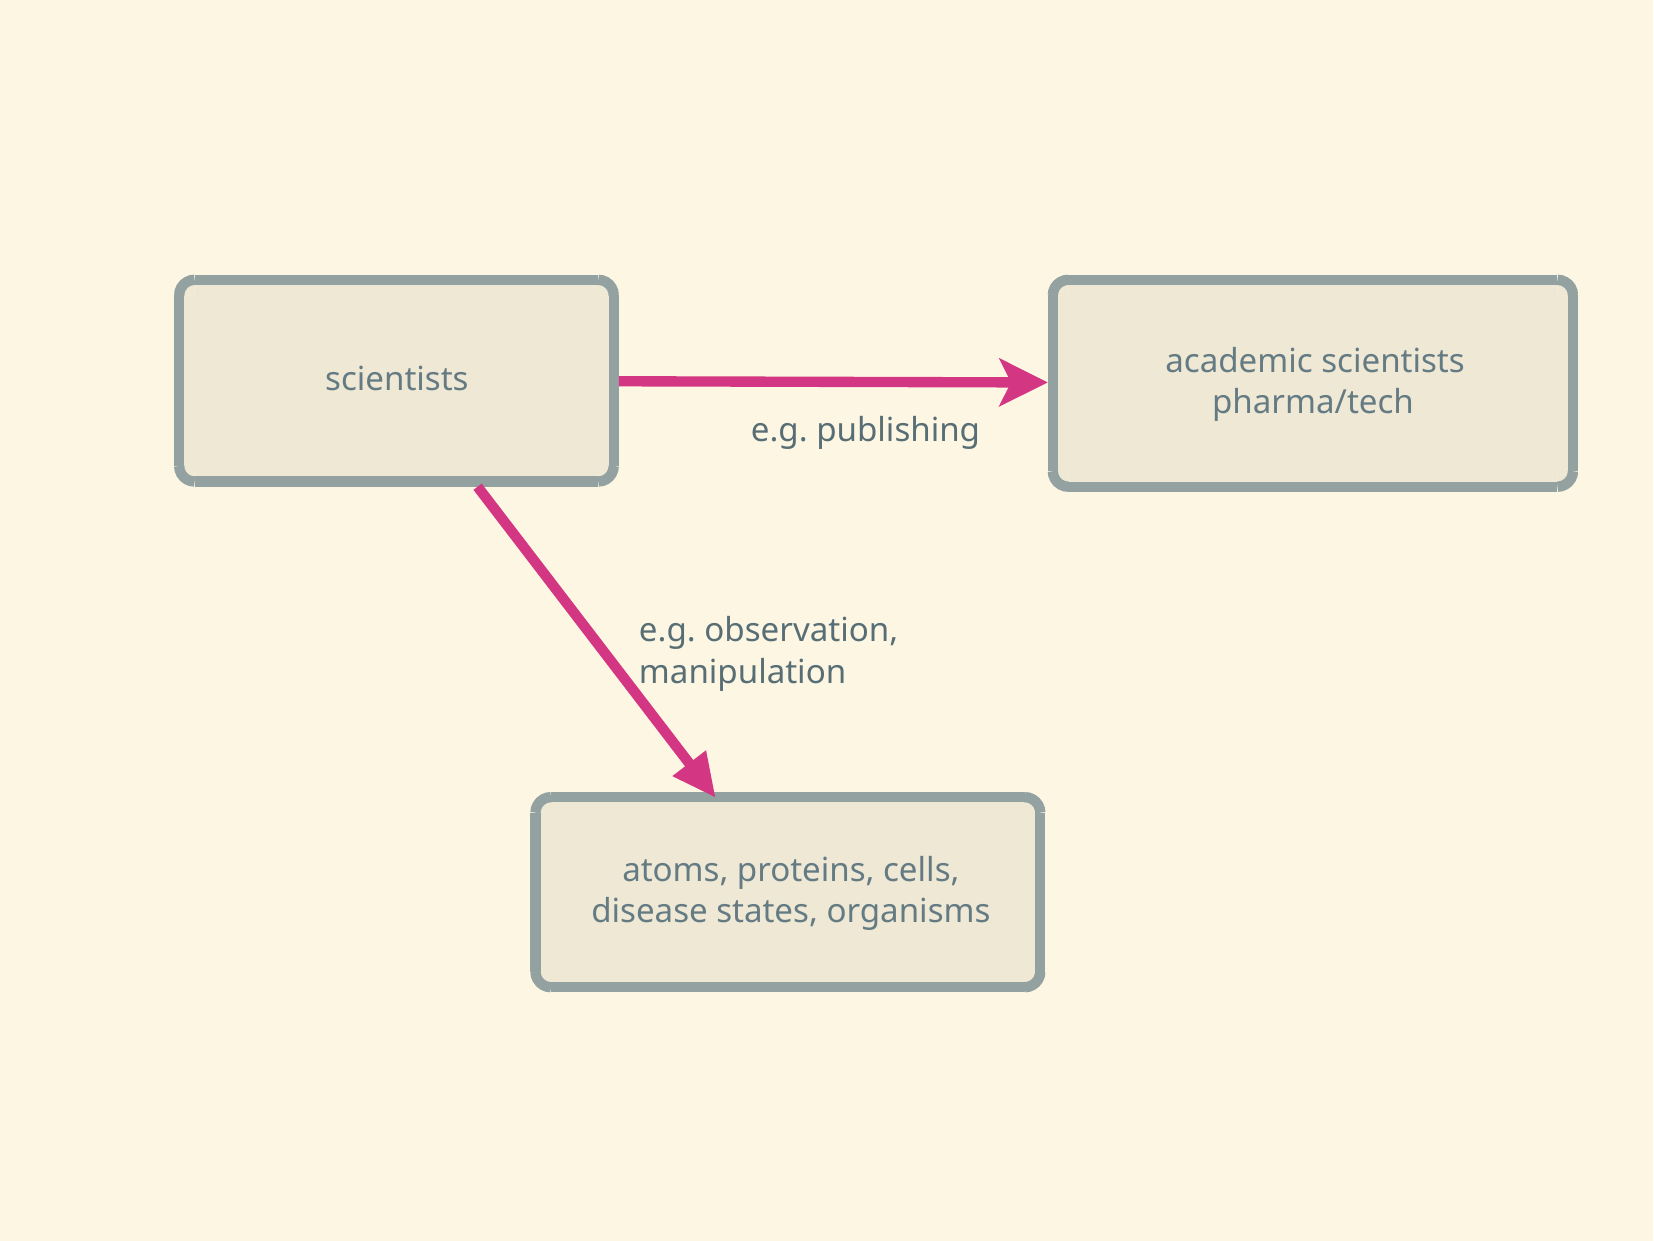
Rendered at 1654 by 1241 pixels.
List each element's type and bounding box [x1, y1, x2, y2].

picture [0, 270, 1578, 994]
